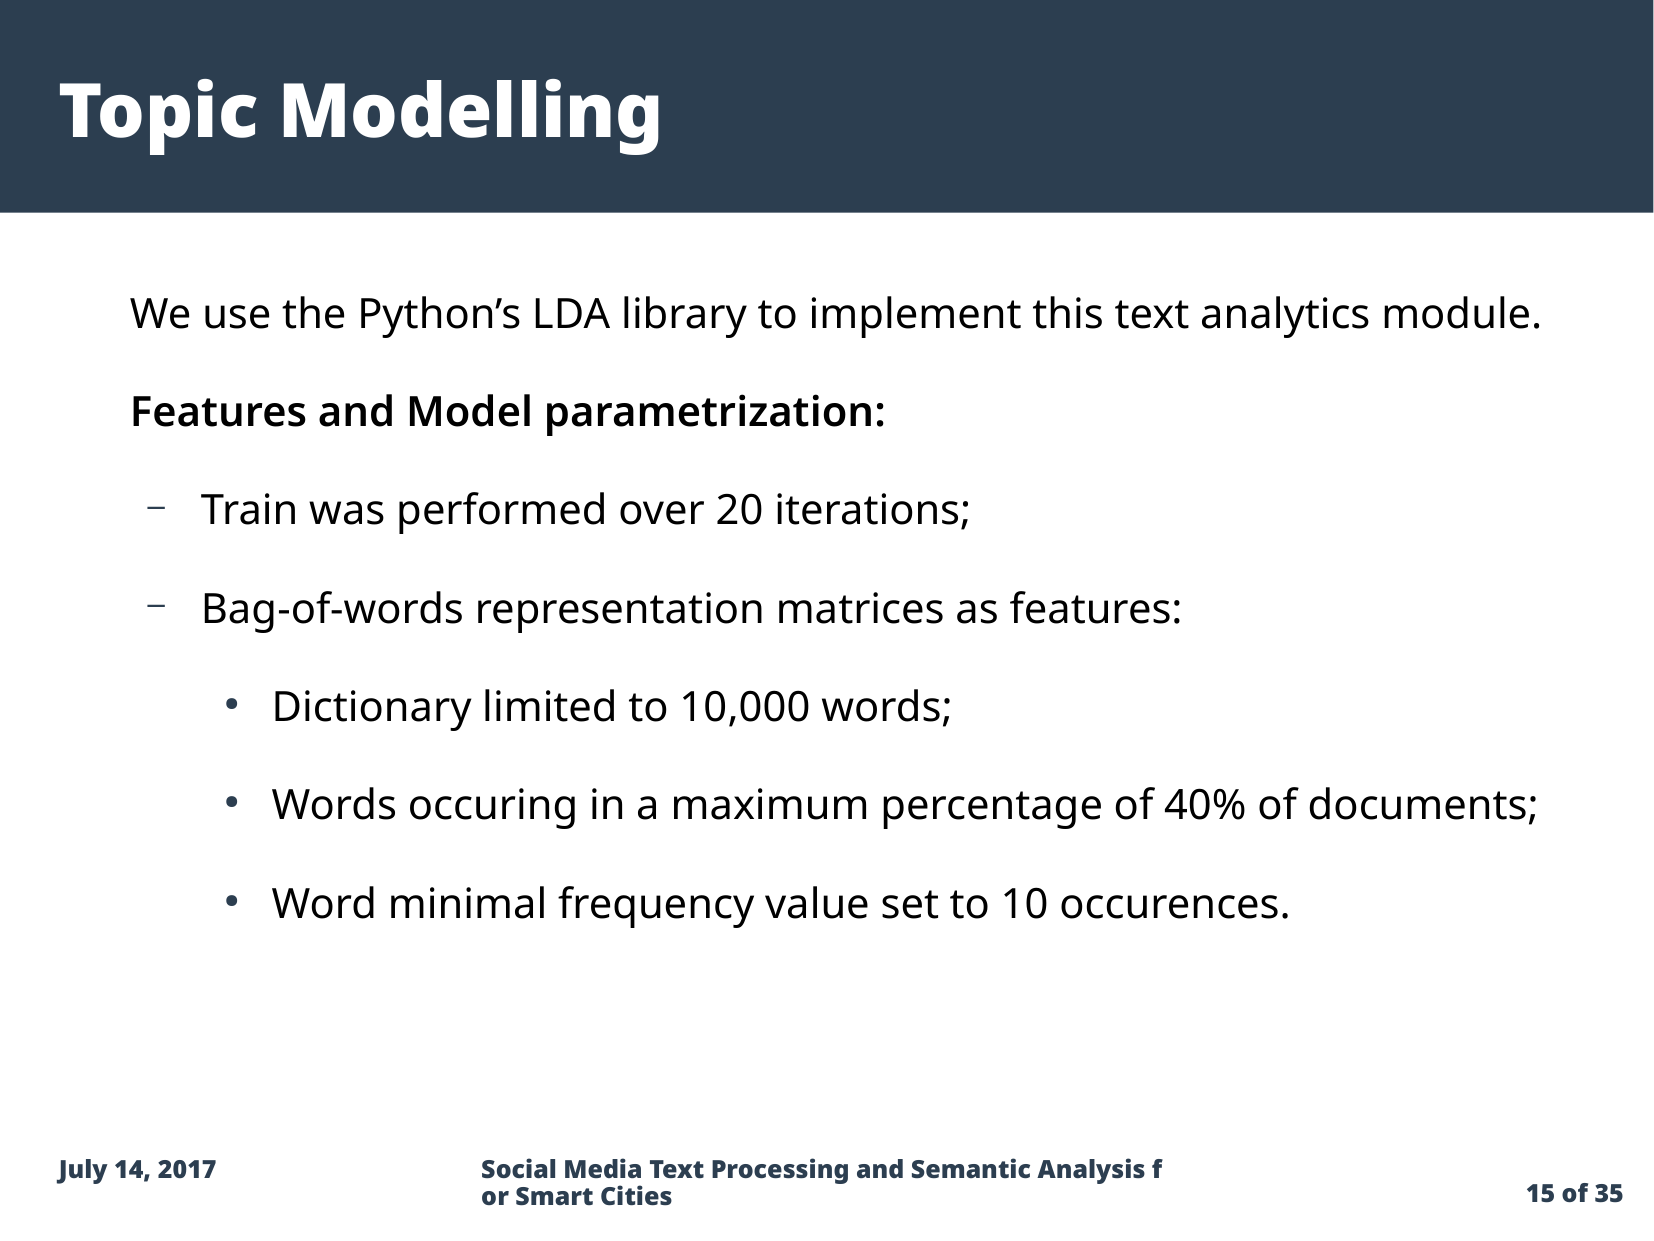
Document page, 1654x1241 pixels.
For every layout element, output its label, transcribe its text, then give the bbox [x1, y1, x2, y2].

list We use the Python’s LDA library to implement this text analytics module. Features and Model parametrization: Train was performed over 20 iterations; Bag-of-words representation matrices as features: Dictionary limited to 10,000 words; Words occuring in a maximum percentage of 40% of documents; Word minimal frequency value set to 10 occurences. [59, 283, 1583, 1069]
title Topic Modelling [59, 29, 1595, 187]
